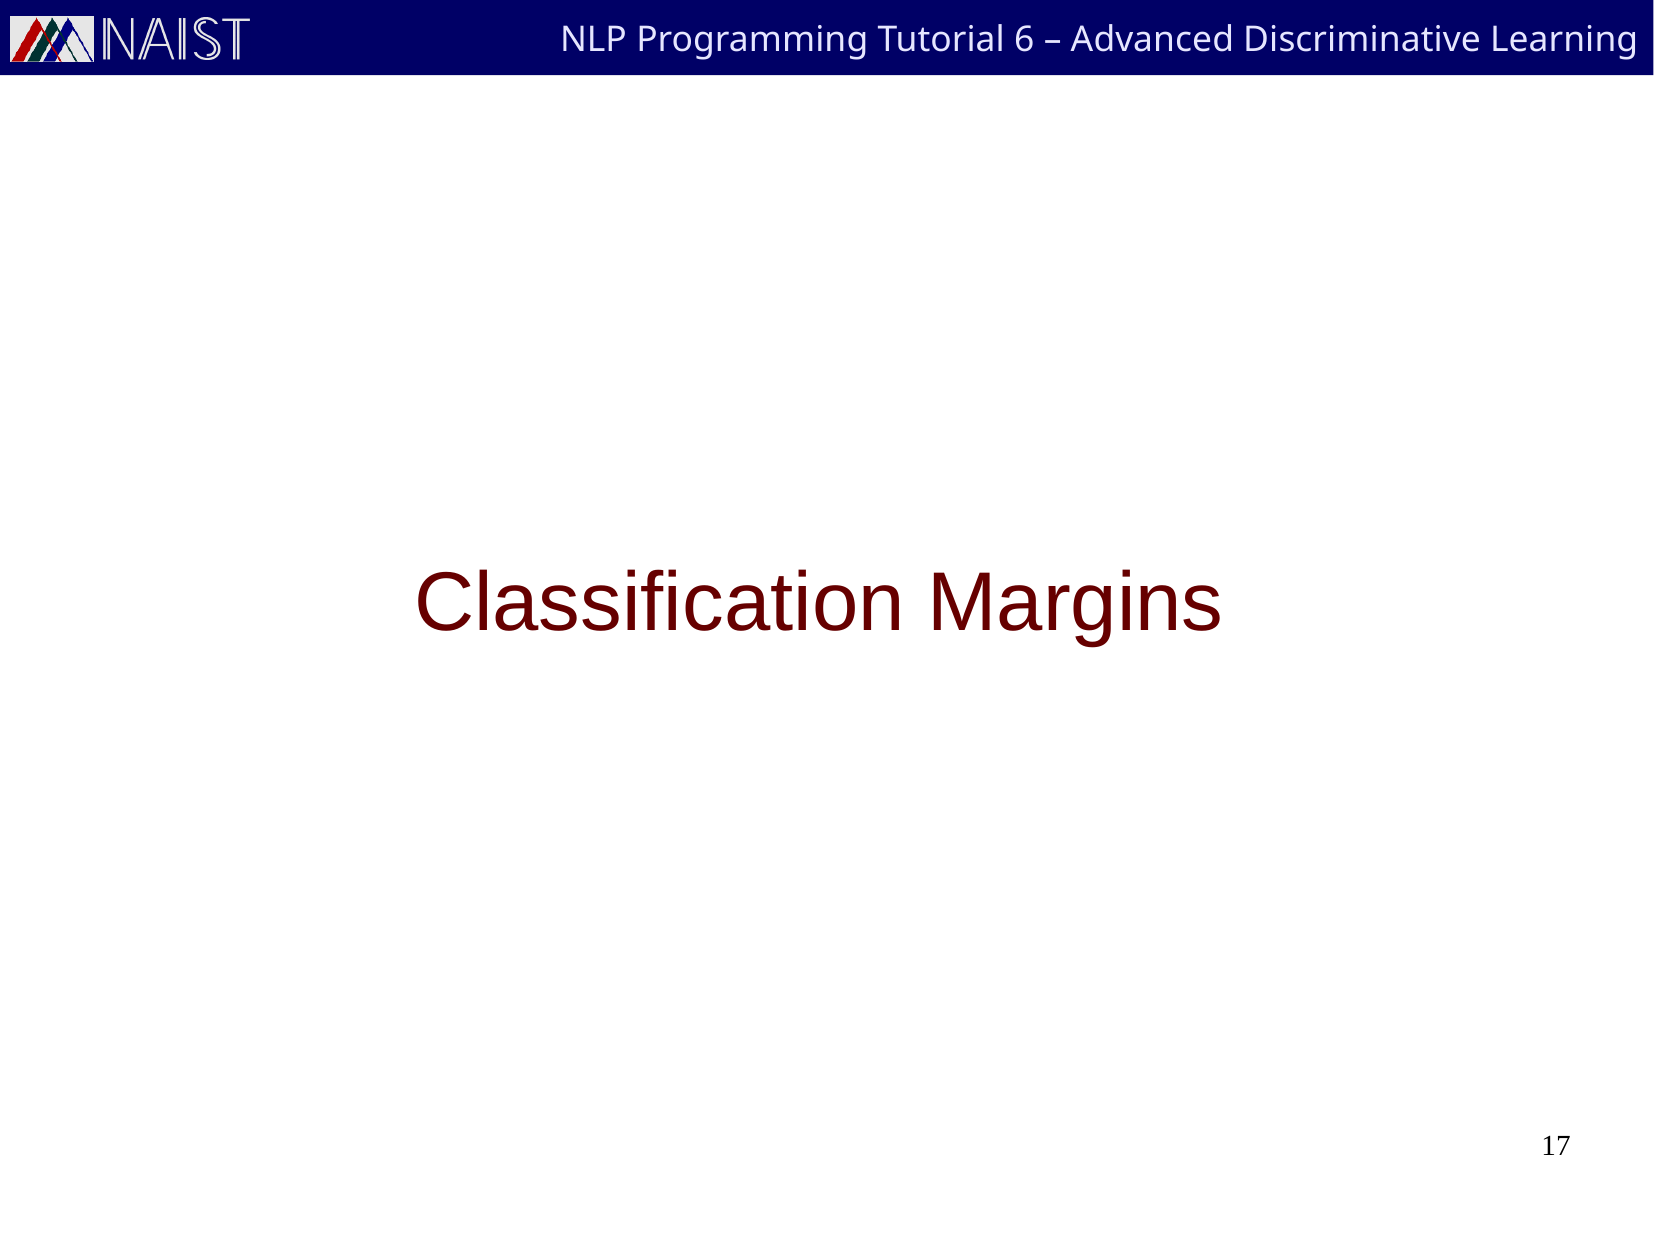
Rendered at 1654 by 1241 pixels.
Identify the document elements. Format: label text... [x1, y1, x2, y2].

picture [10, 16, 94, 62]
picture [102, 17, 251, 60]
title Classification Margins [75, 506, 1564, 698]
